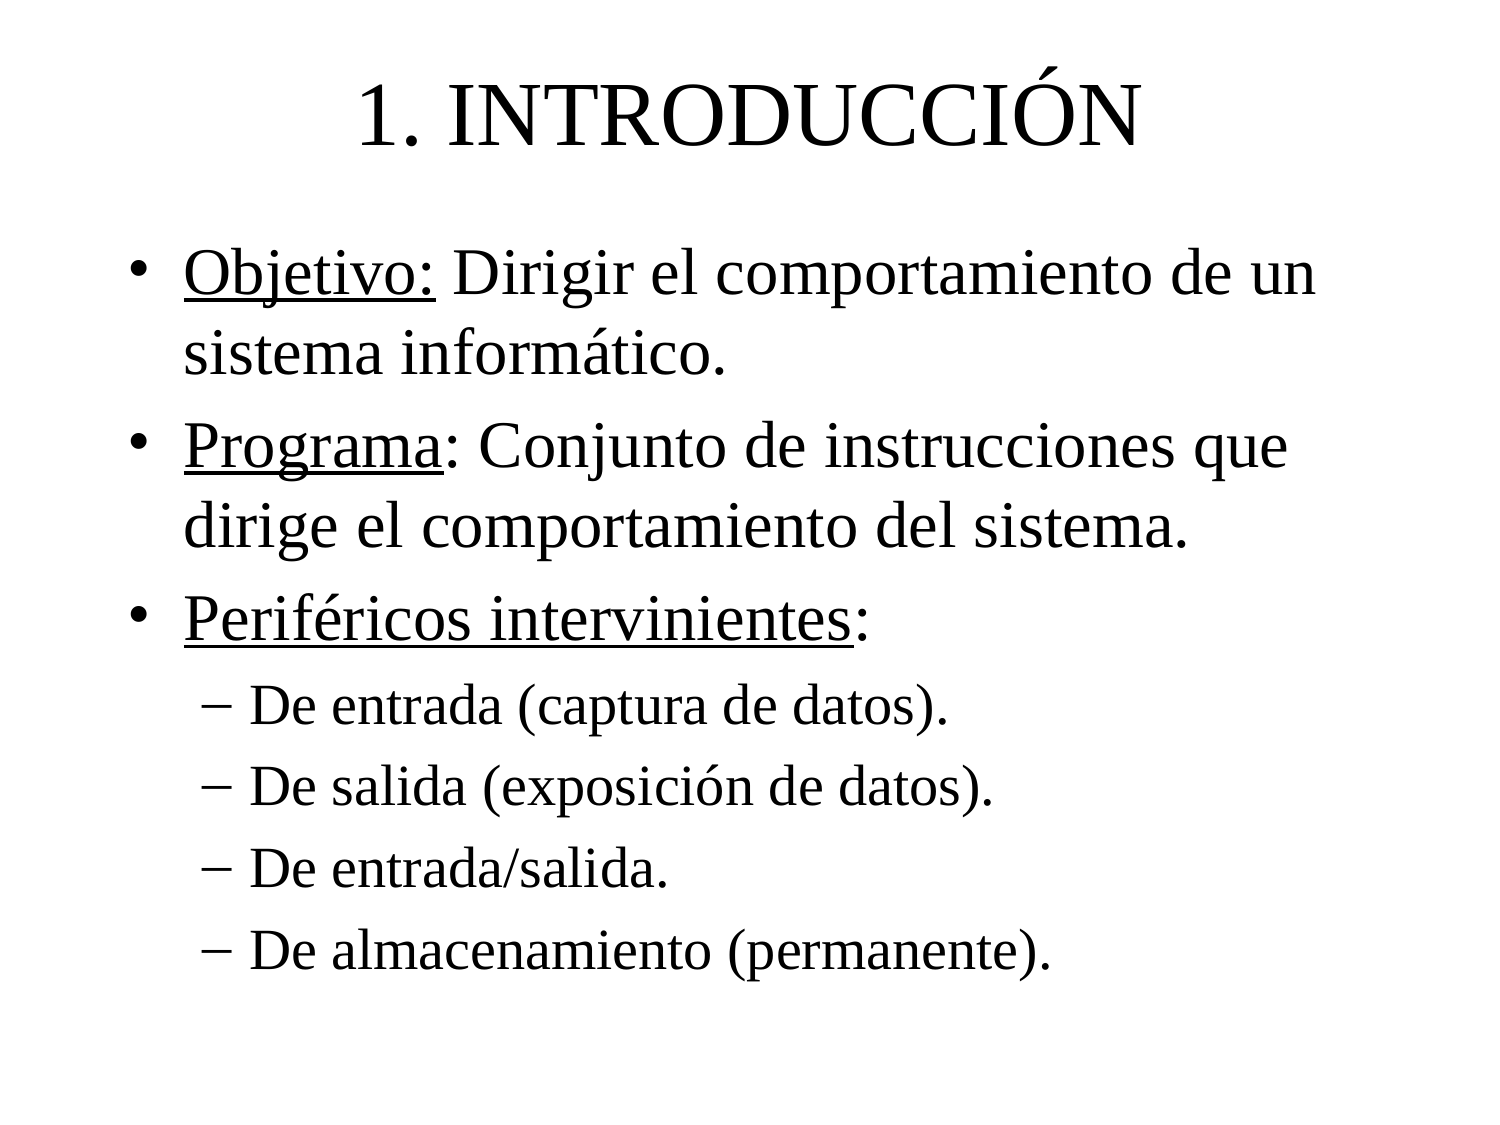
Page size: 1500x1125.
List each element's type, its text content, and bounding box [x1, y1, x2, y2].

list Objetivo: Dirigir el comportamiento de un sistema informático. Programa: Conjunto de instrucciones que dirige el comportamiento del sistema. Periféricos intervinientes: De entrada (captura de datos). De salida (exposición de datos). De entrada/salida. De almacenamiento (permanente). [112, 220, 1388, 1071]
title 1. INTRODUCCIÓN [112, 42, 1388, 175]
